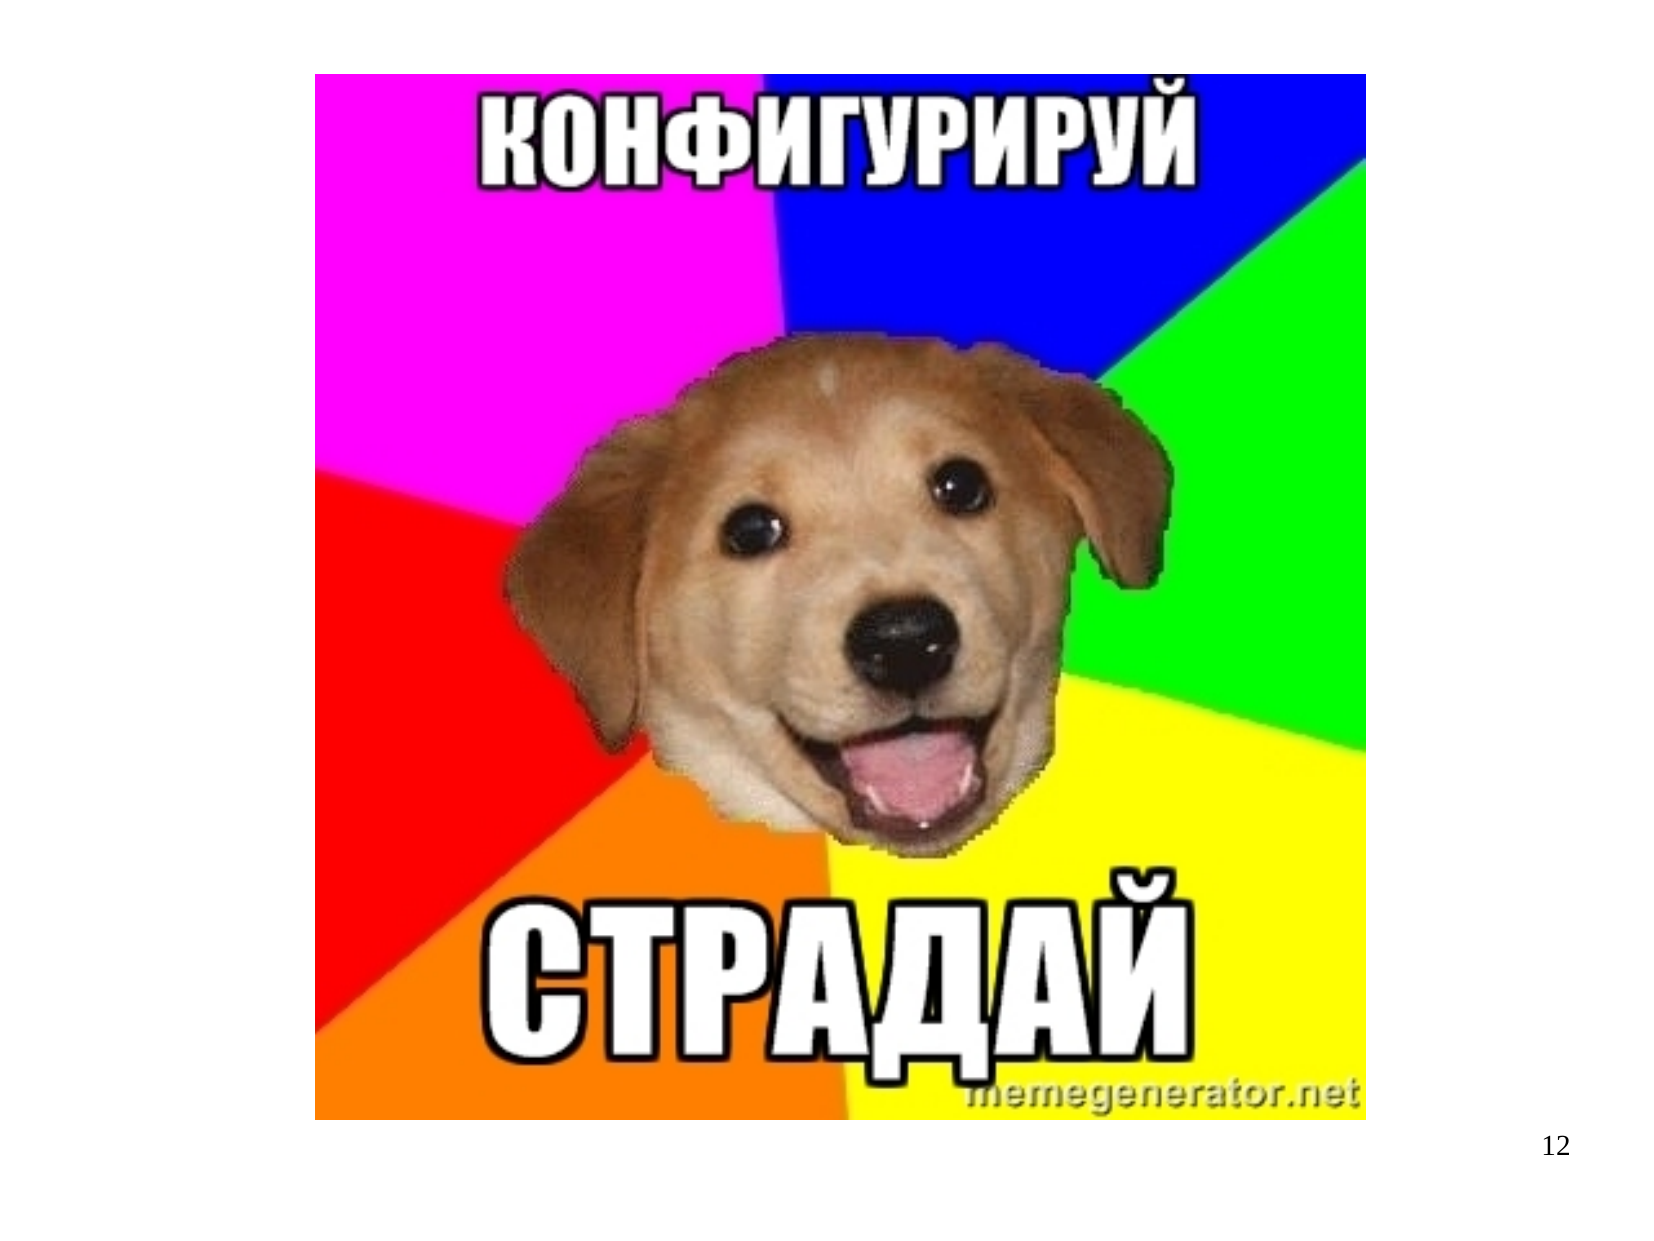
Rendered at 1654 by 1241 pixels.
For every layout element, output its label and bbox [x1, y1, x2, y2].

picture [315, 74, 1366, 1120]
